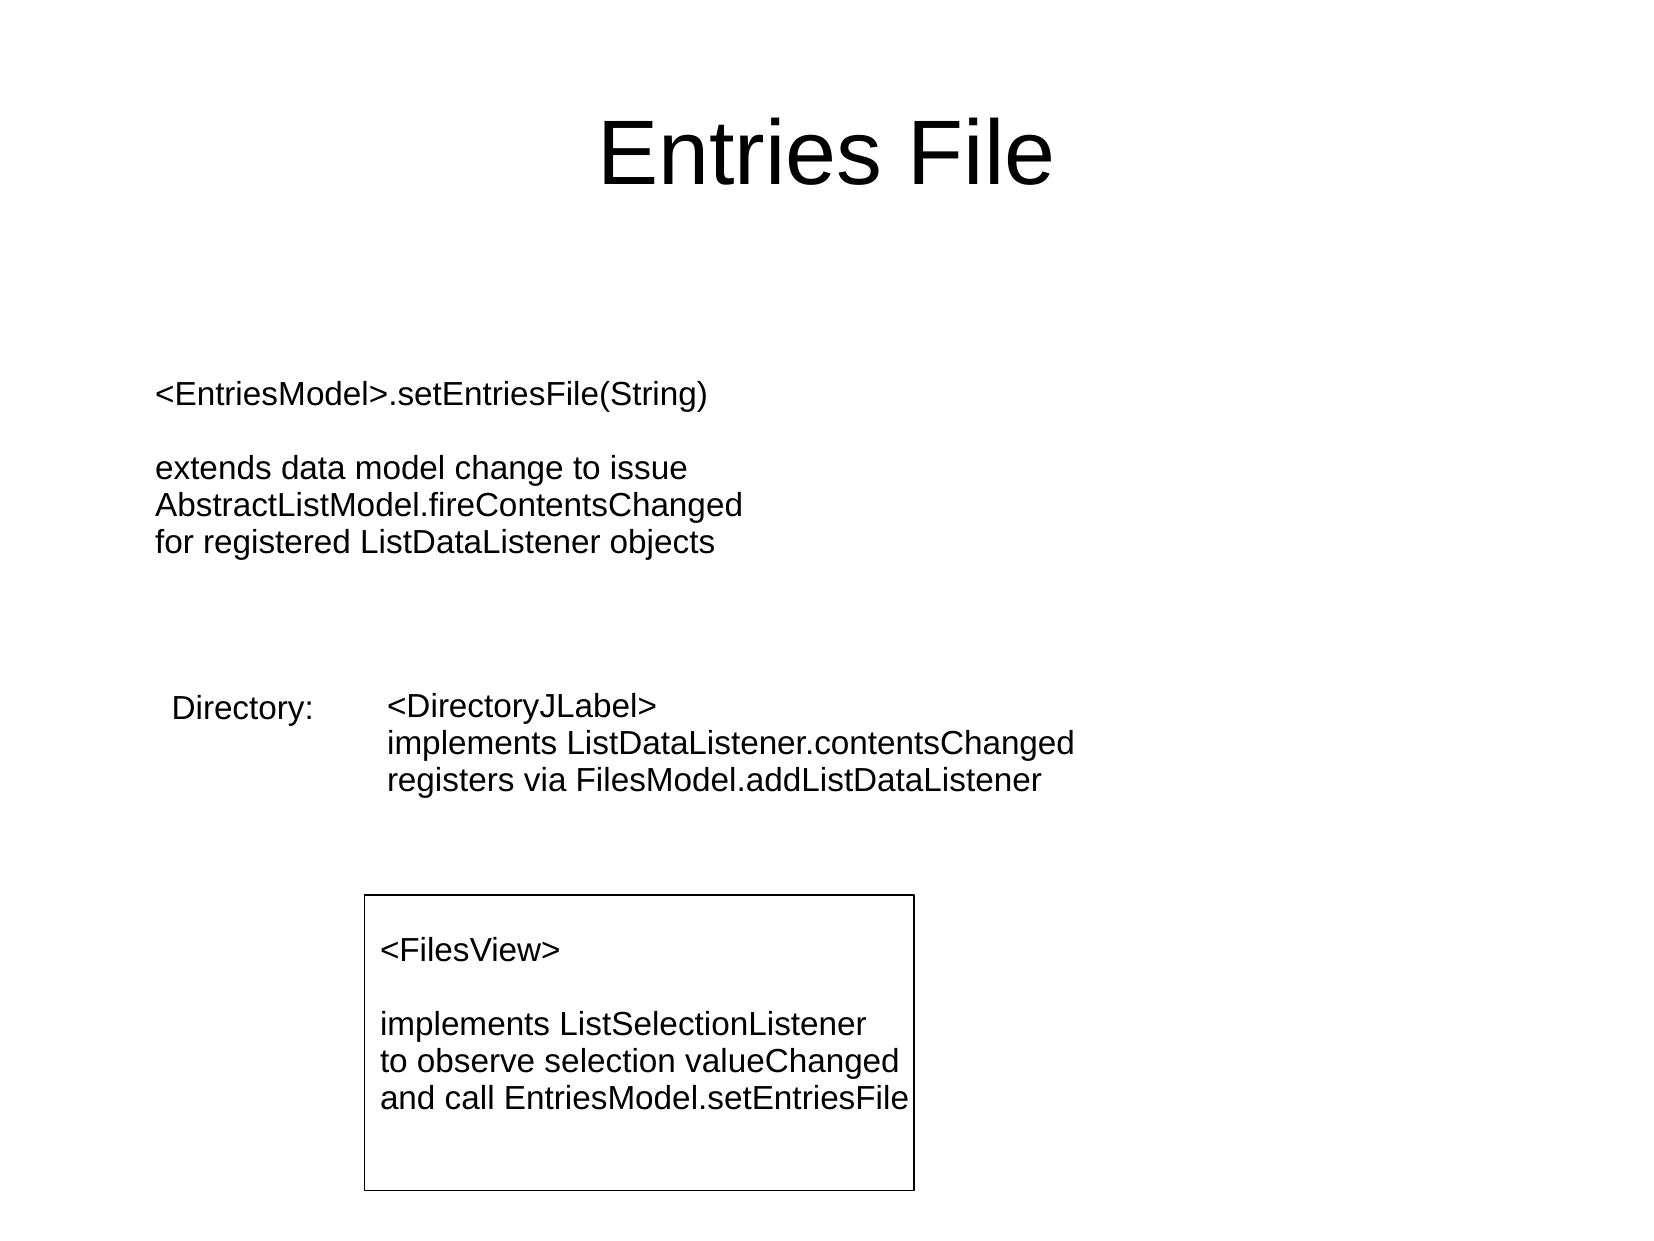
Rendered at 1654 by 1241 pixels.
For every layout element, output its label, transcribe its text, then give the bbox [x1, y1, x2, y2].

title Entries File [82, 56, 1571, 250]
text_box <FilesView> implements ListSelectionListener to observe selection valueChanged and call EntriesModel.setEntriesFile [364, 894, 914, 1191]
text_box <DirectoryJLabel> implements ListDataListener.contentsChanged registers via FilesModel.addListDataListener [371, 679, 970, 821]
text_box Directory: [156, 681, 305, 740]
text_box <EntriesModel>.setEntriesFile(String) extends data model change to issue AbstractListModel.fireContentsChanged for registered ListDataListener objects [139, 366, 655, 591]
